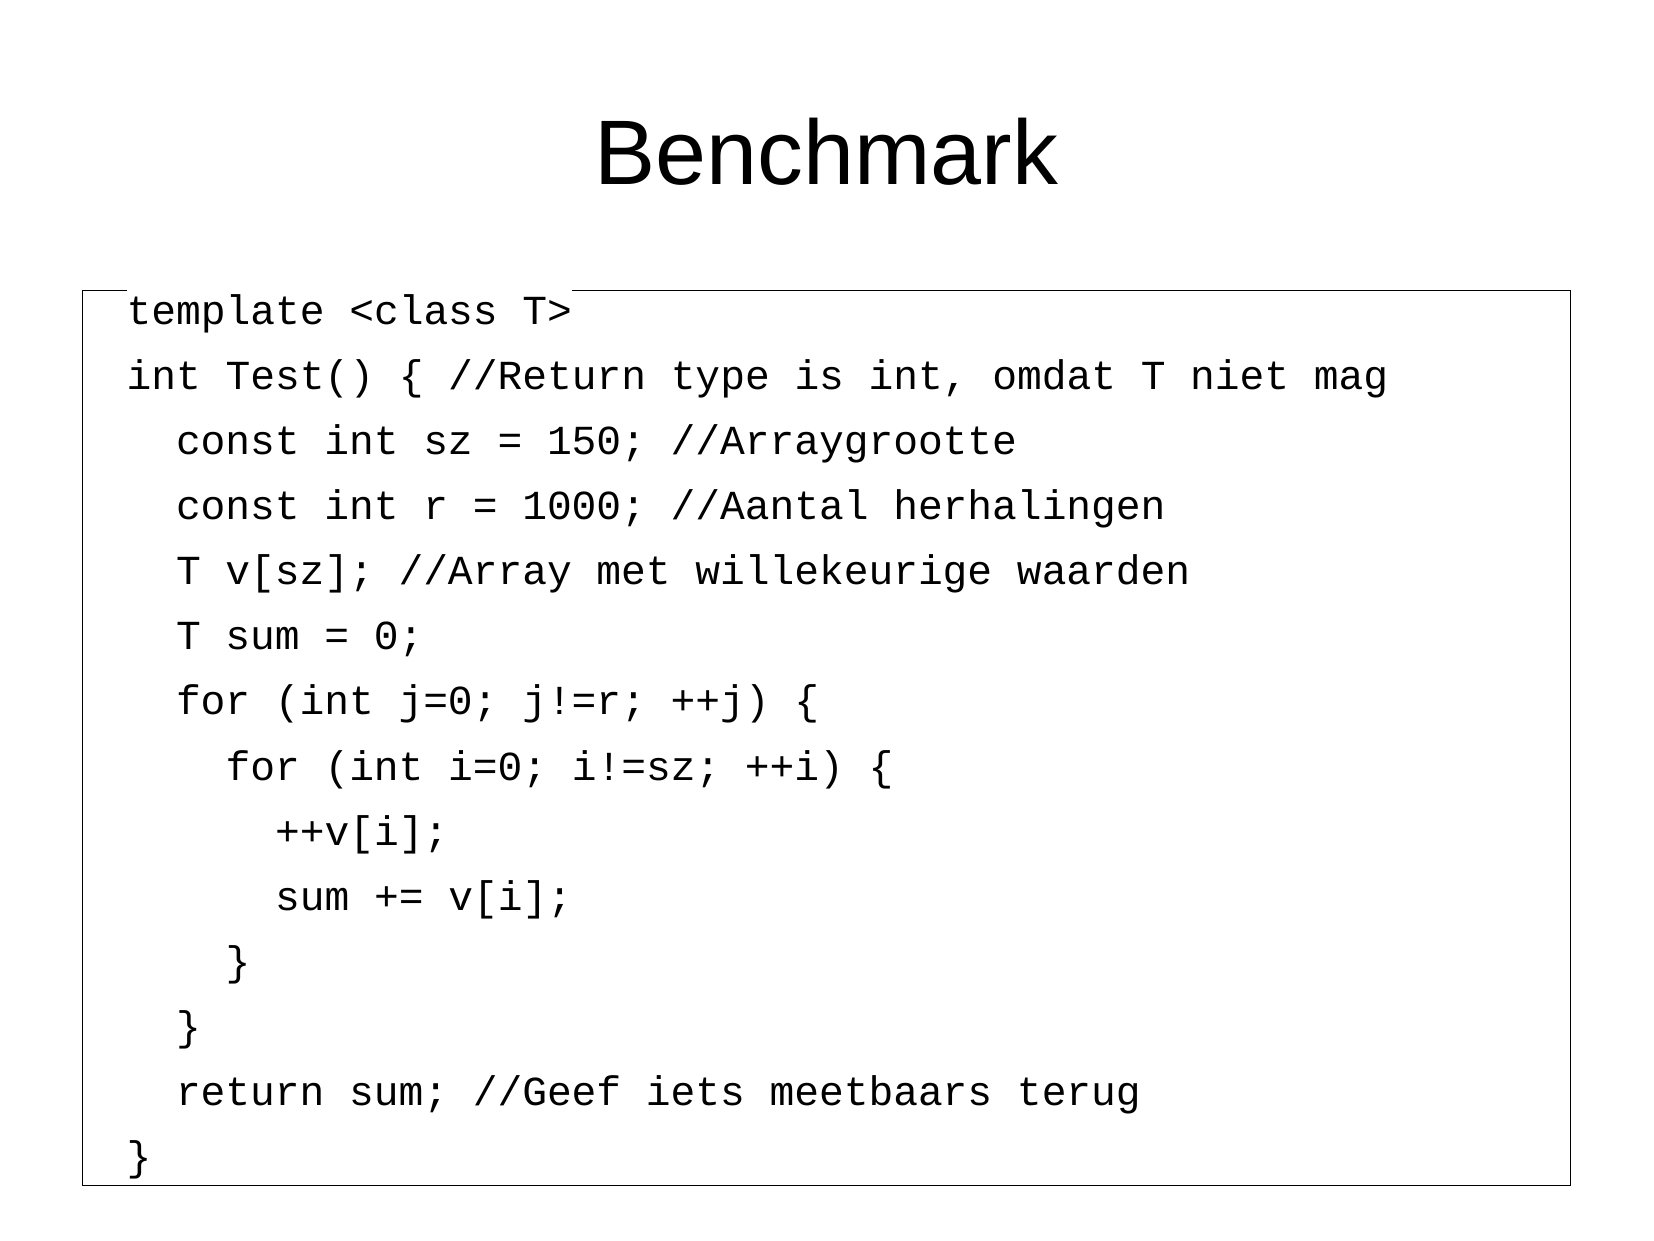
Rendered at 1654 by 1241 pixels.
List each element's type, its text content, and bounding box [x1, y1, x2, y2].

list template <class T> int Test() { //Return type is int, omdat T niet mag const int sz = 150; //Arraygrootte const int r = 1000; //Aantal herhalingen T v[sz]; //Array met willekeurige waarden T sum = 0; for (int j=0; j!=r; ++j) { for (int i=0; i!=sz; ++i) { ++v[i]; sum += v[i]; } } return sum; //Geef iets meetbaars terug } [82, 290, 1571, 1186]
title Benchmark [82, 49, 1571, 257]
